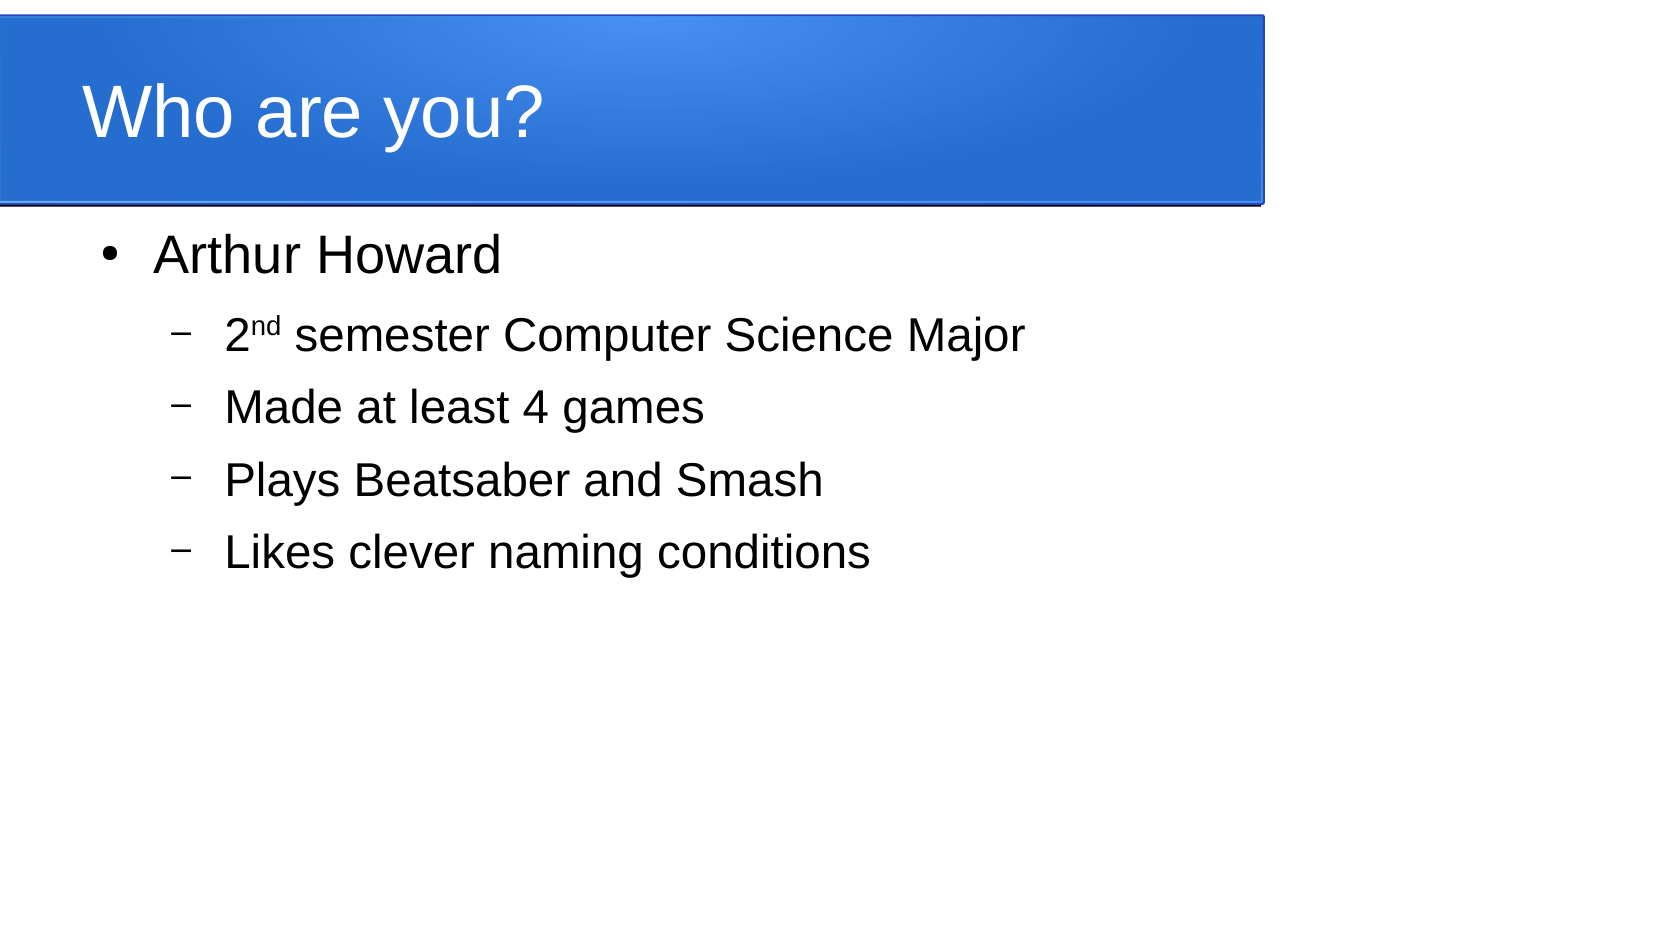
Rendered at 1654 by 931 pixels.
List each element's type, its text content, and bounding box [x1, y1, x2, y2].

title Who are you? [82, 35, 1235, 189]
list Arthur Howard 2nd semester Computer Science Major Made at least 4 games Plays Beatsaber and Smash Likes clever naming conditions [82, 224, 1571, 764]
